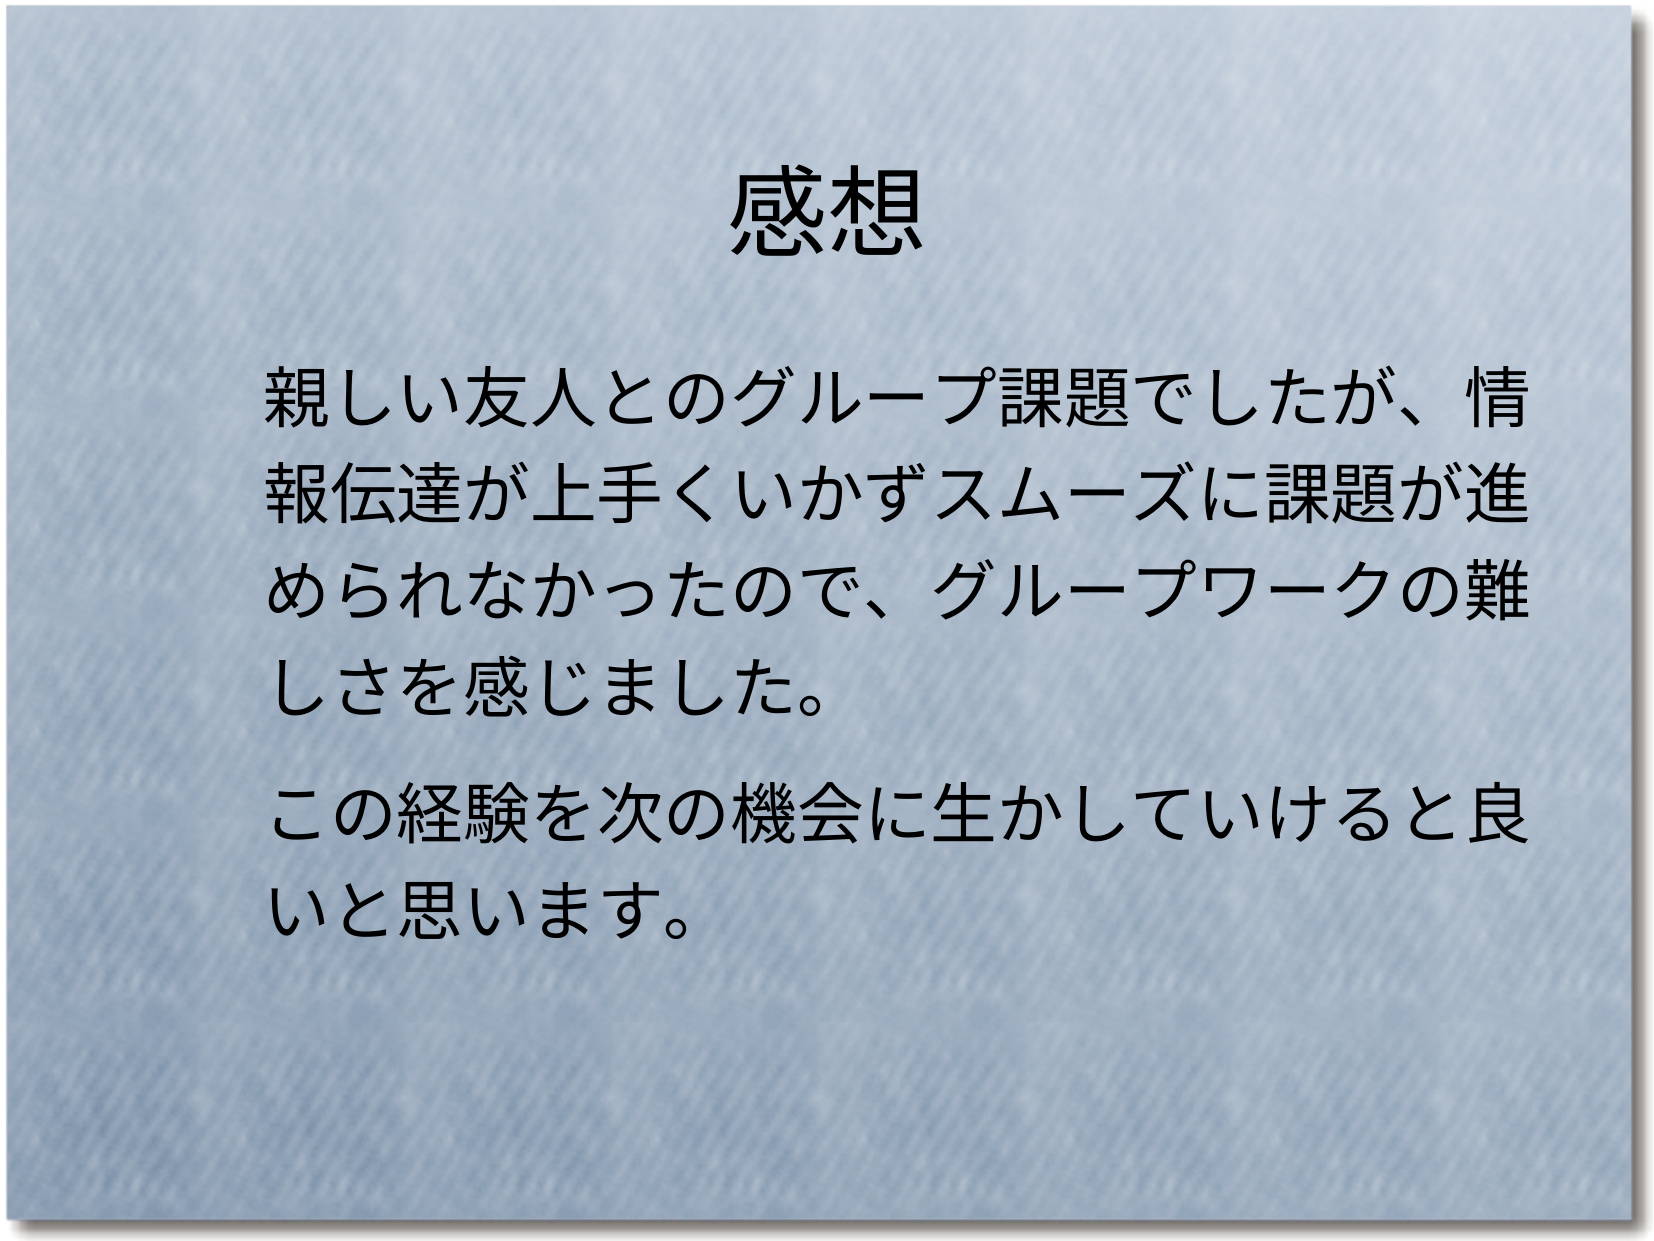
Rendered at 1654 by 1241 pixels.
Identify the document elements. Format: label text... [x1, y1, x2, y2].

picture [0, 0, 1654, 1241]
list 親しい友人とのグループ課題でしたが、情報伝達が上手くいかずスムーズに課題が進められなかったので、グループワークの難しさを感じました。 この経験を次の機会に生かしていけると良いと思います。 [121, 344, 1534, 1065]
title 感想 [121, 102, 1534, 310]
